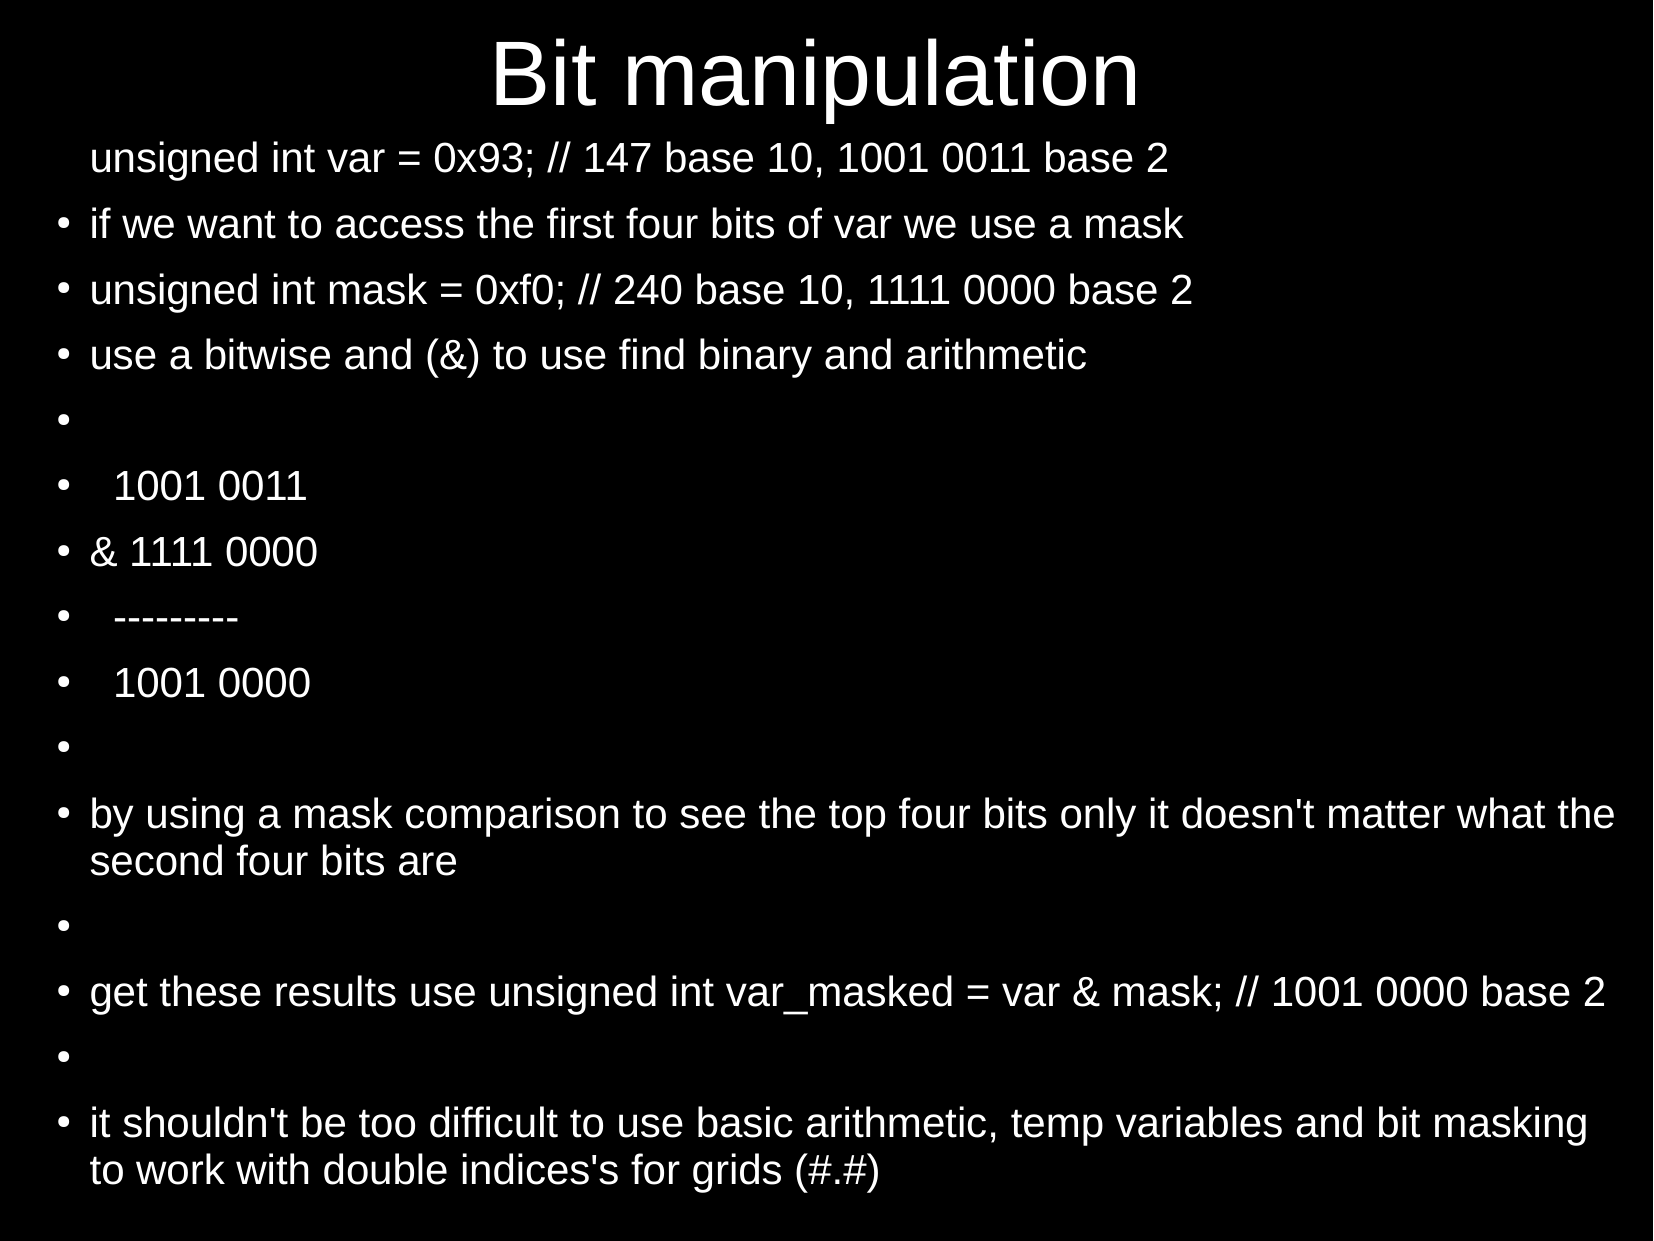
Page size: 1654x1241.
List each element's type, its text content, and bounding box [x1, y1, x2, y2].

title Bit manipulation [72, 0, 1561, 135]
list unsigned int var = 0x93; // 147 base 10, 1001 0011 base 2 if we want to access the first four bits of var we use a mask unsigned int mask = 0xf0; // 240 base 10, 1111 0000 base 2 use a bitwise and (&) to use find binary and arithmetic 1001 0011 & 1111 0000 --------- 1001 0000 by using a mask comparison to see the top four bits only it doesn't matter what the second four bits are get these results use unsigned int var_masked = var & mask; // 1001 0000 base 2 it shouldn't be too difficult to use basic arithmetic, temp variables and bit masking to work with double indices's for grids (#.#) [45, 135, 1636, 1216]
